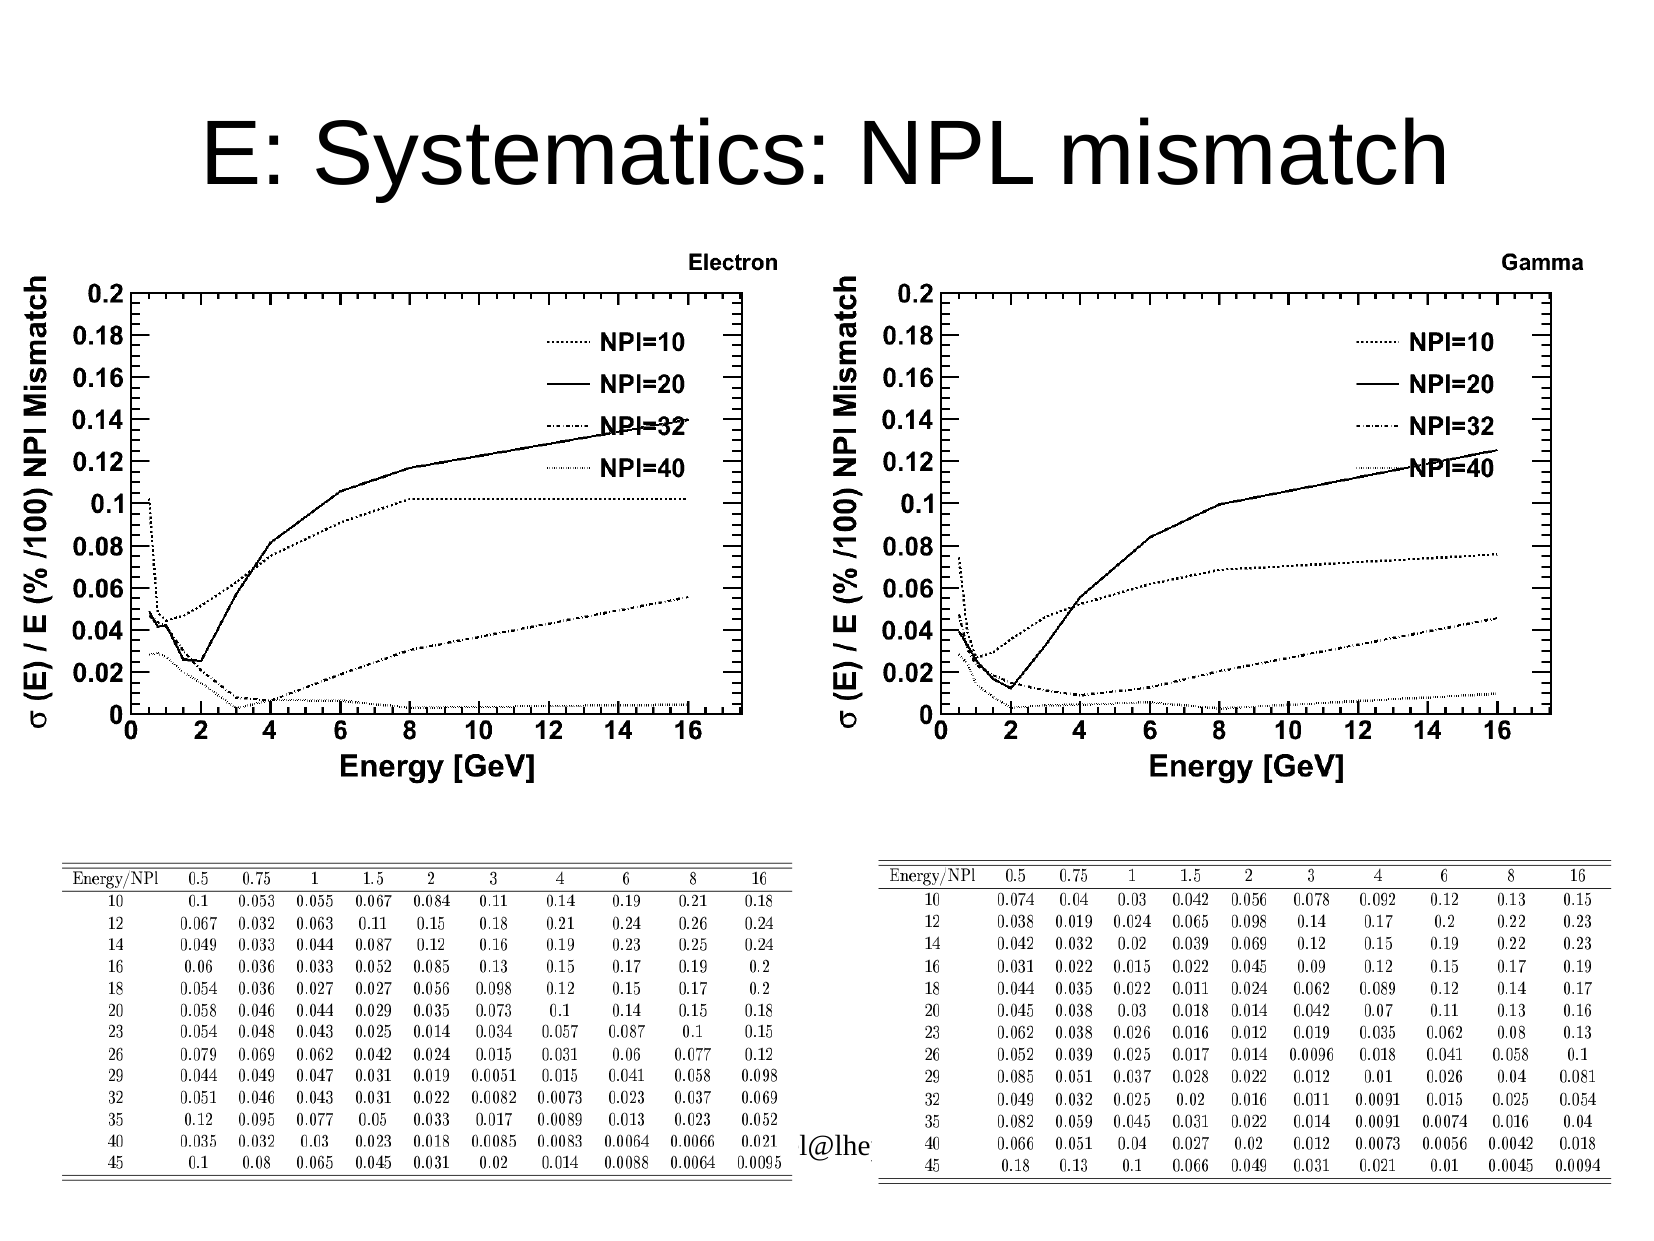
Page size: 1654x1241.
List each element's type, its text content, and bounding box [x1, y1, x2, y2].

picture [9, 236, 1632, 798]
picture [57, 856, 798, 1188]
picture [872, 856, 1613, 1188]
title E: Systematics: NPL mismatch [82, 49, 1571, 236]
